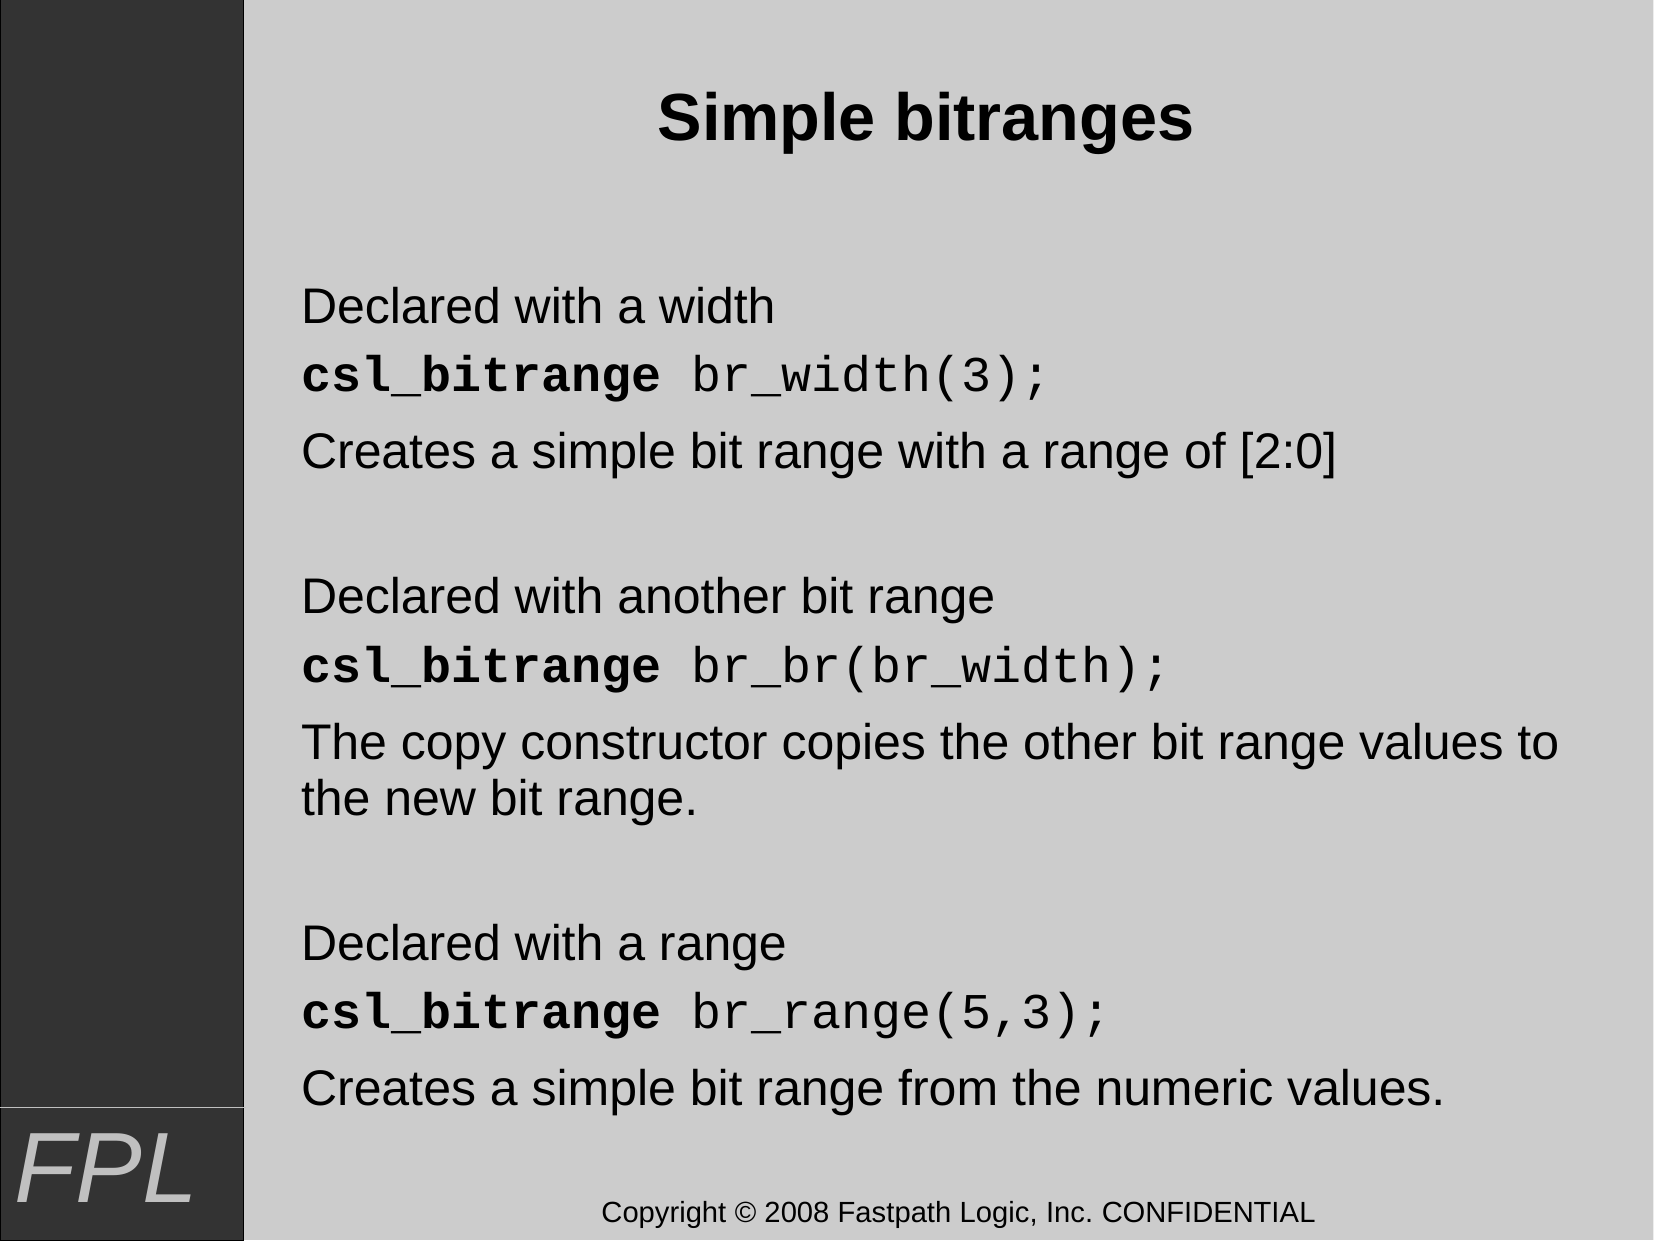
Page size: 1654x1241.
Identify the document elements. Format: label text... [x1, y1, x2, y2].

title Simple bitranges [375, 9, 1478, 226]
subtitle Declared with a width csl_bitrange br_width(3); Creates a simple bit range with a range of [2:0] Declared with another bit range csl_bitrange br_br(br_width); The copy constructor copies the other bit range values to the new bit range. Declared with a range csl_bitrange br_range(5,3); Creates a simple bit range from the numeric values. [300, 244, 1613, 1151]
